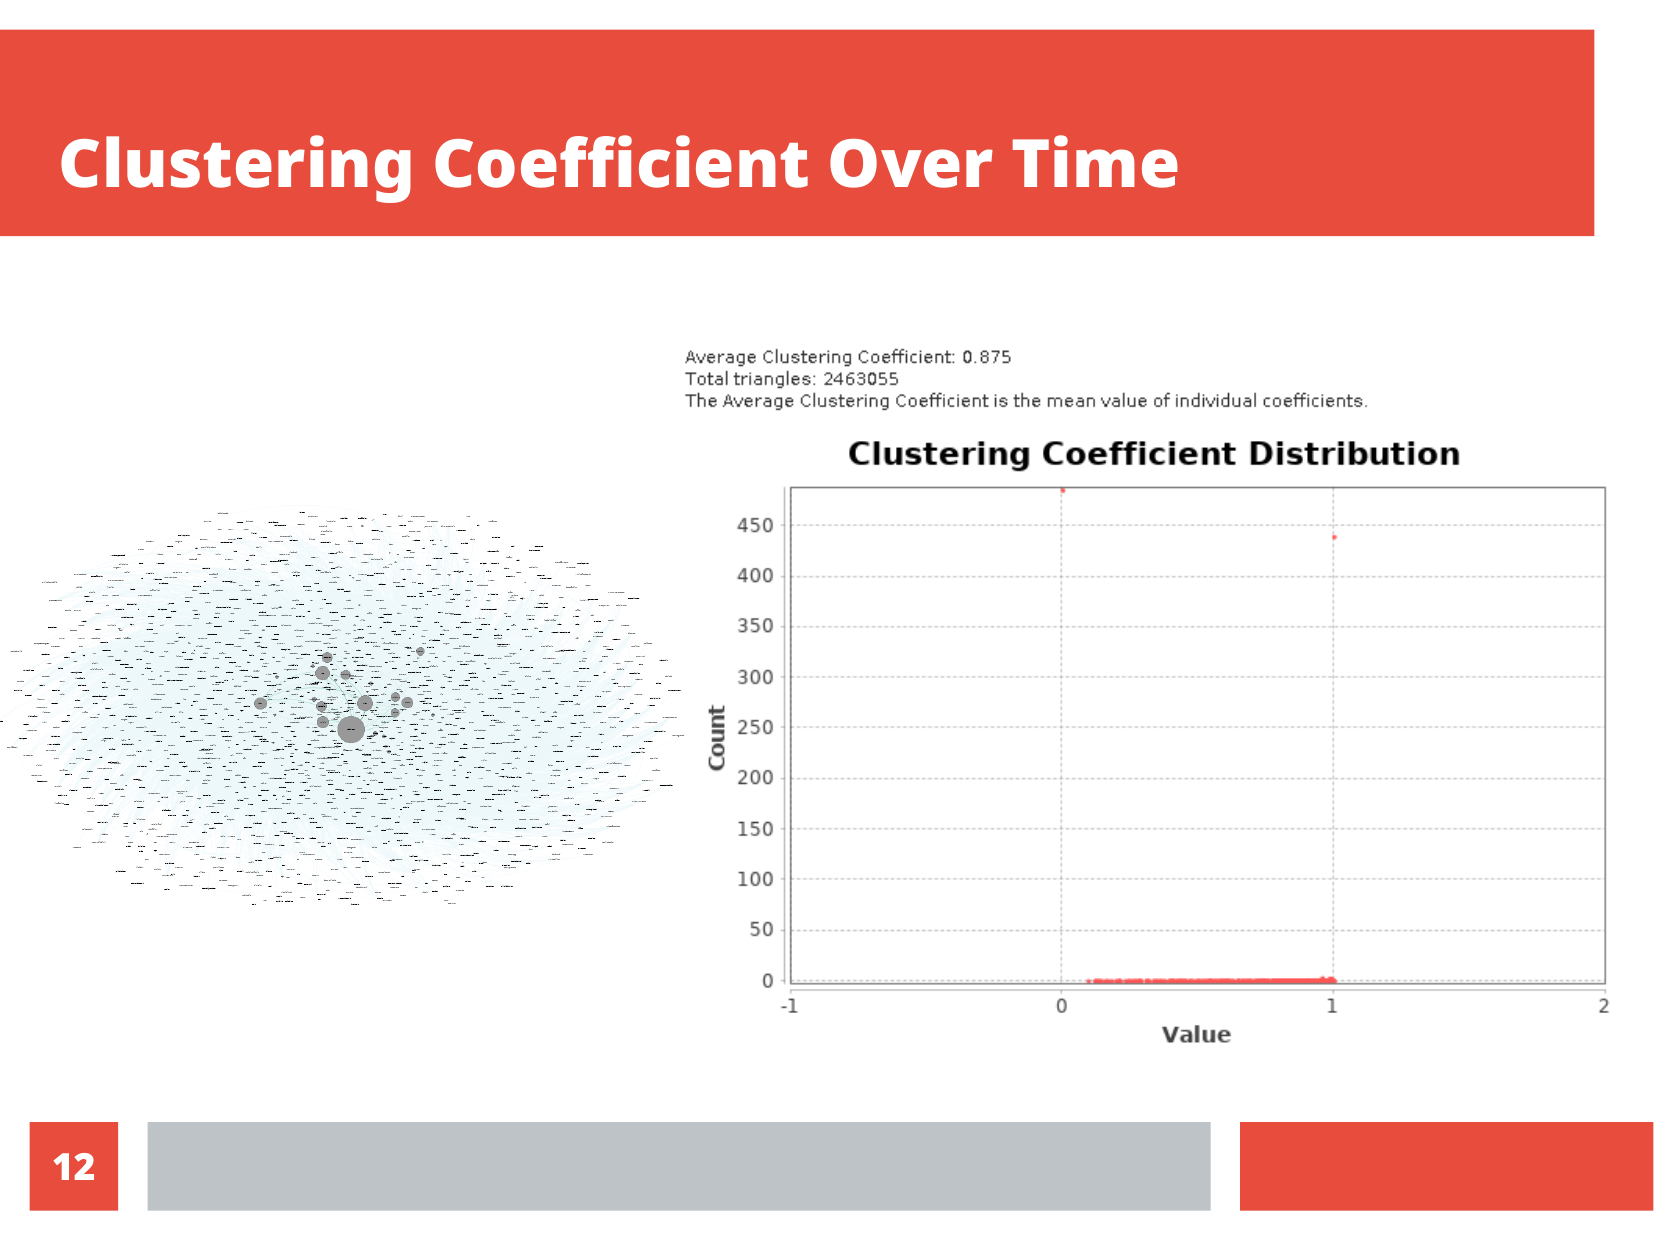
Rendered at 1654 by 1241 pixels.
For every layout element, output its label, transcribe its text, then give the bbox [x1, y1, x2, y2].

title Clustering Coefficient Over Time [59, 59, 1595, 207]
picture [0, 341, 1636, 1077]
